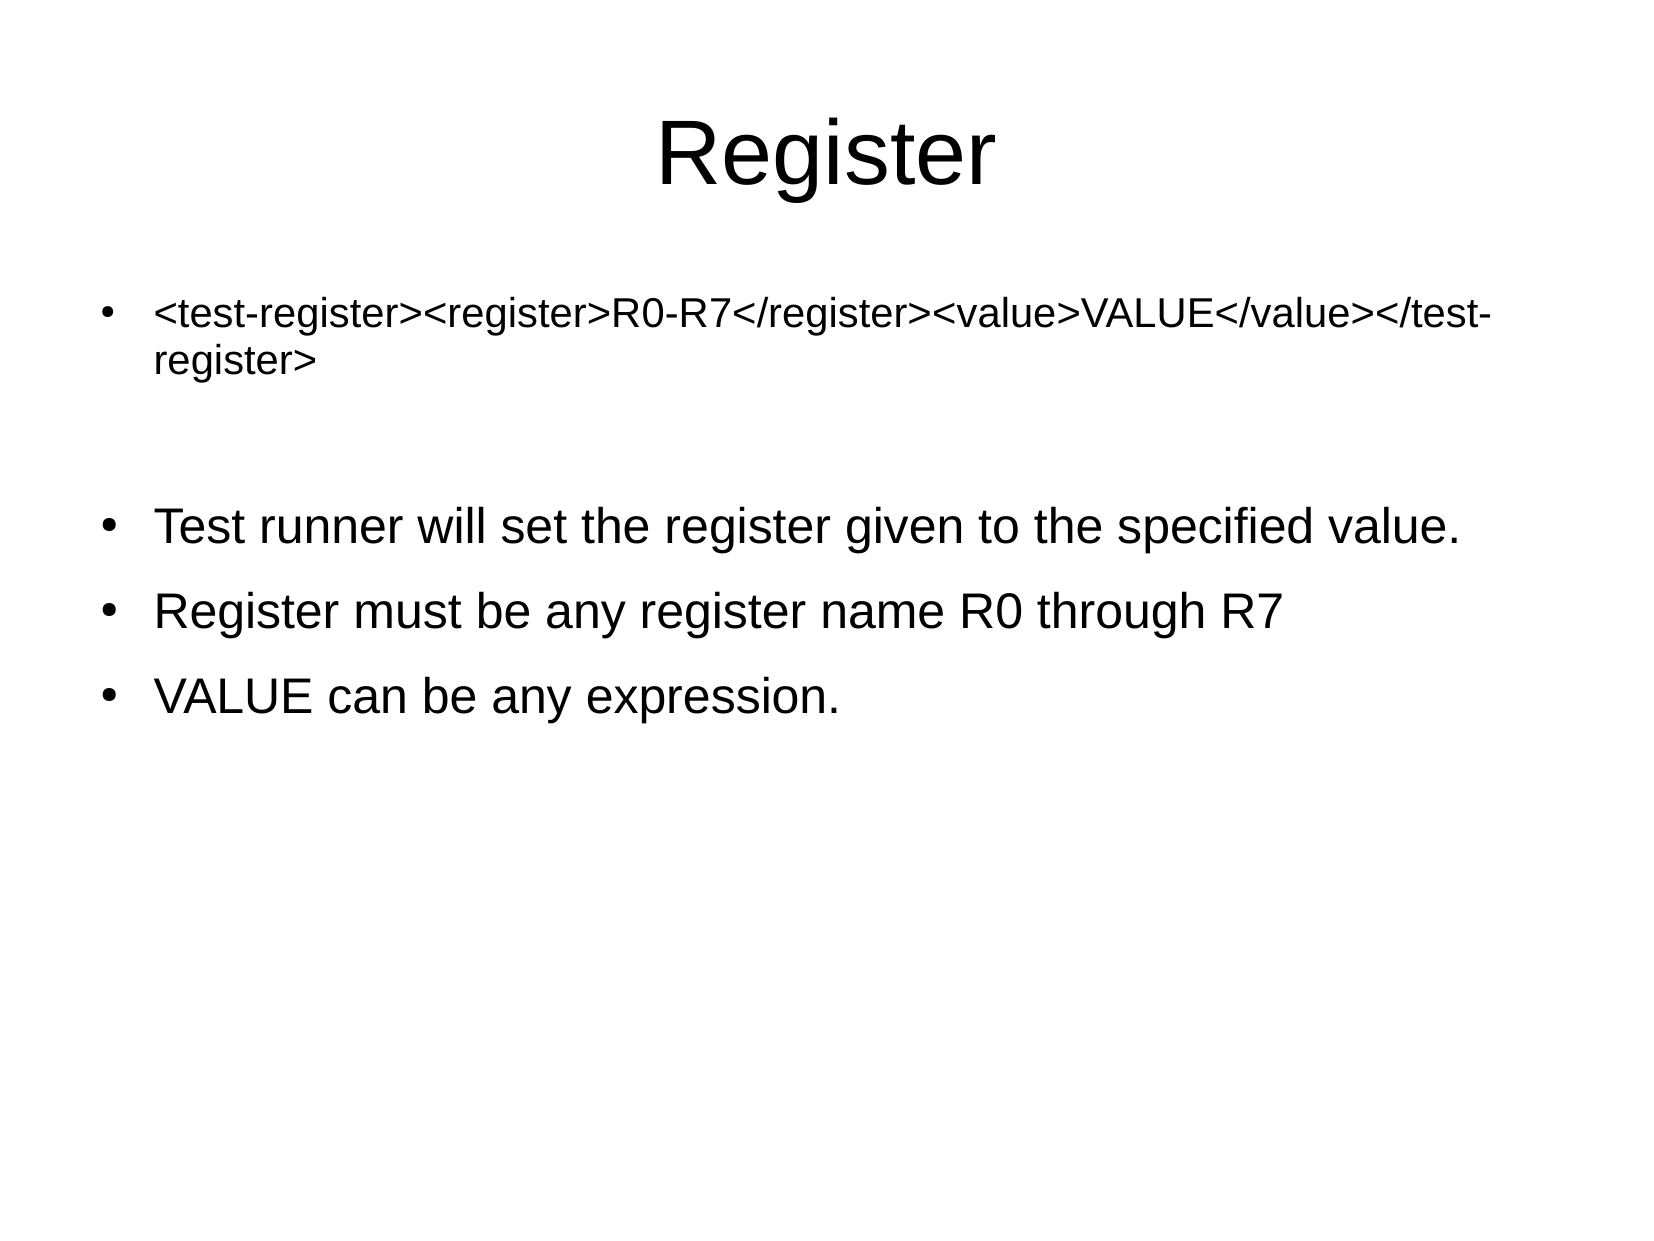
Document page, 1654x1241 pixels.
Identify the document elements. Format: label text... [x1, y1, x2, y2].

title Register [82, 49, 1571, 257]
list <test-register><register>R0-R7</register><value>VALUE</value></test-register> Test runner will set the register given to the specified value. Register must be any register name R0 through R7 VALUE can be any expression. [82, 290, 1571, 1010]
